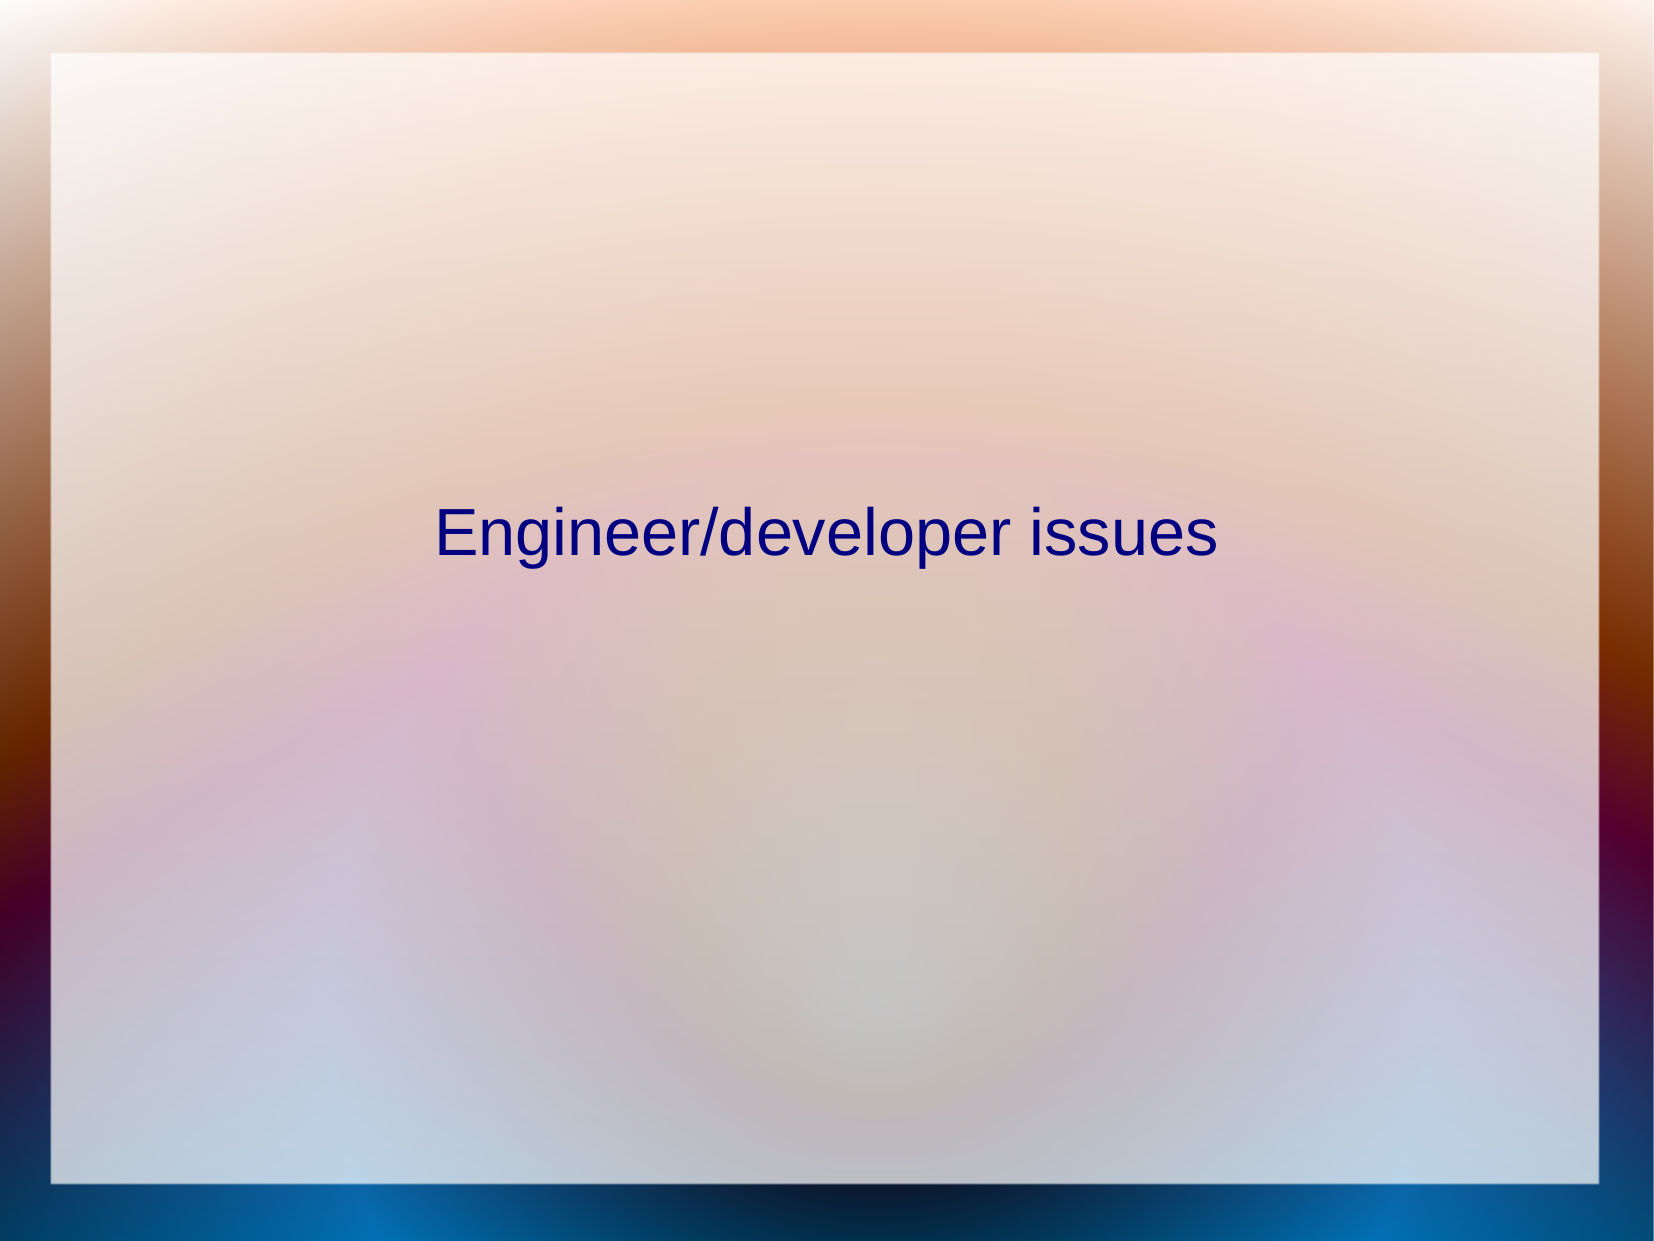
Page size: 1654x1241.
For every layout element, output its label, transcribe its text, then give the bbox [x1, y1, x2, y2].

picture [0, 0, 1654, 1241]
subtitle Engineer/developer issues [82, 55, 1571, 1010]
